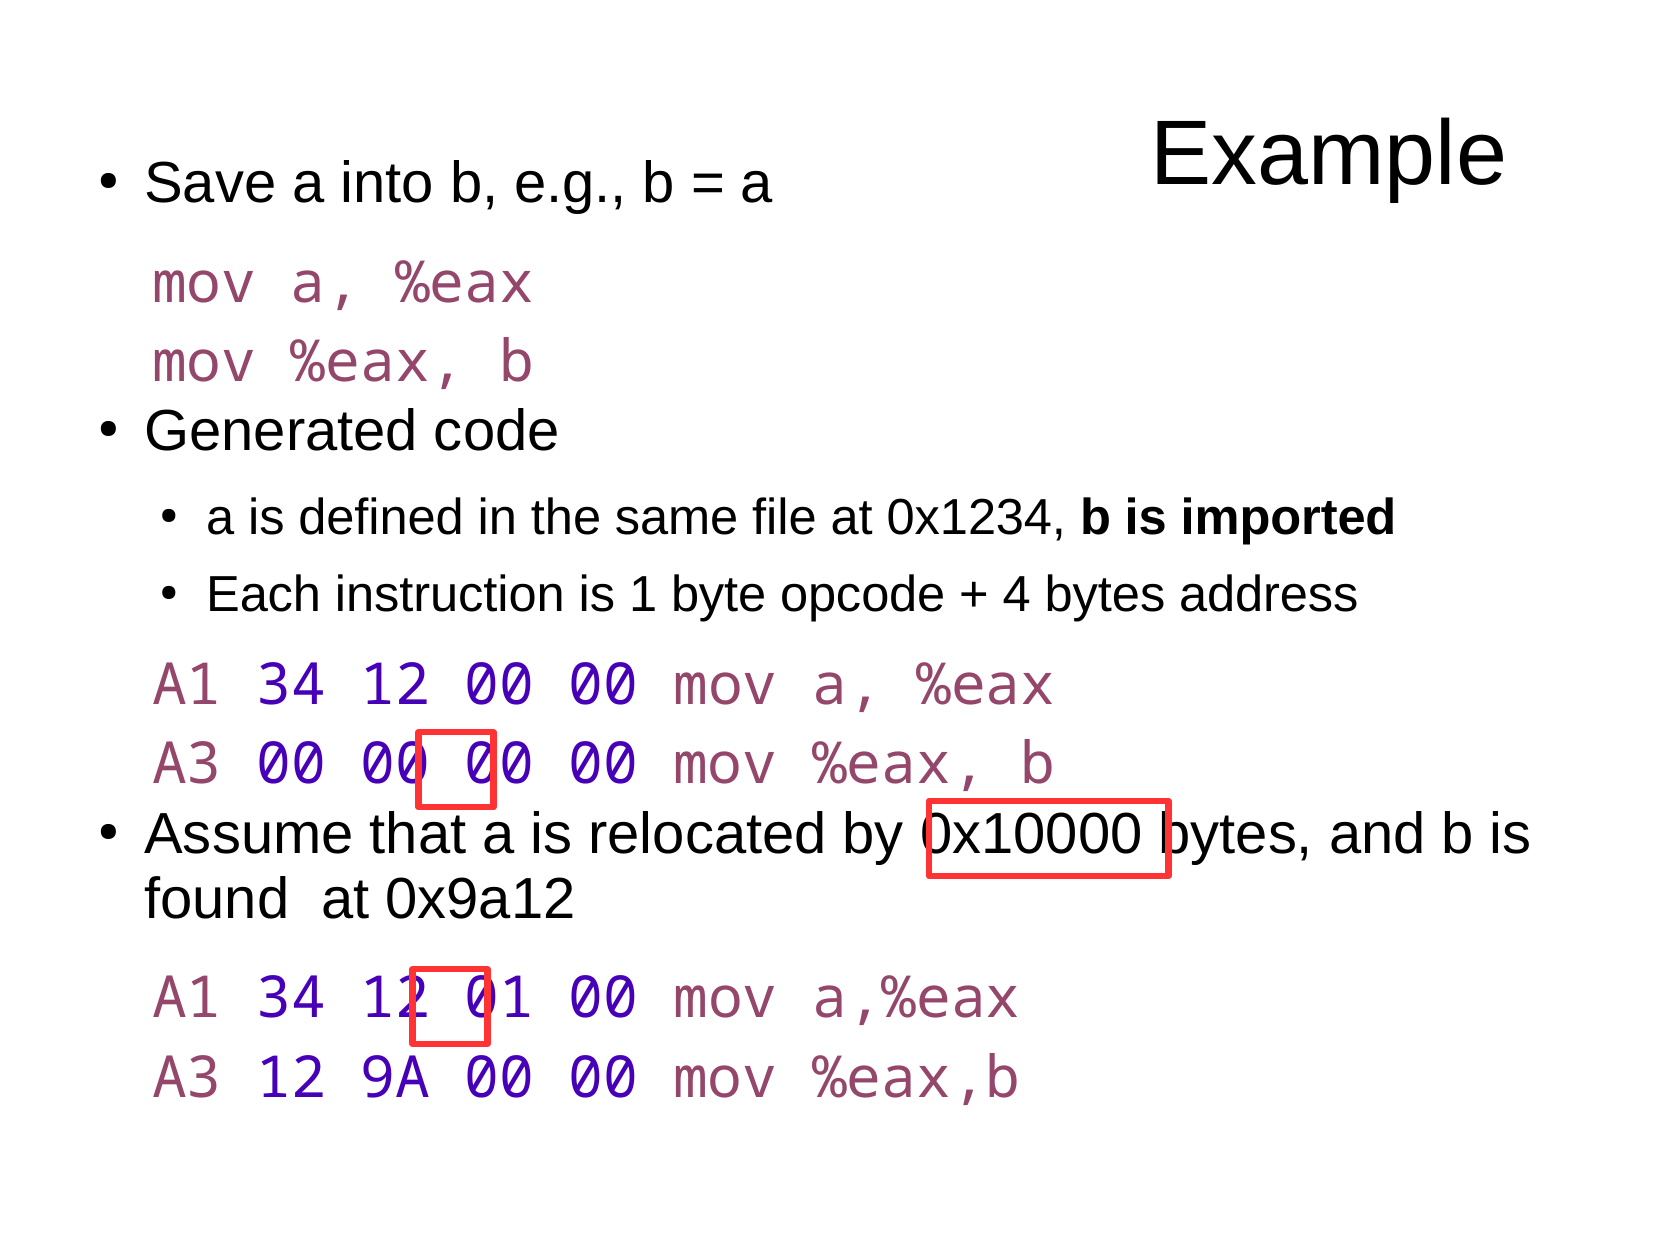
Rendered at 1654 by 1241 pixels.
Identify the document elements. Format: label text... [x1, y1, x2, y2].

title Example [1087, 49, 1571, 150]
list Save a into b, e.g., b = a mov a, %eax mov %eax, b Generated code a is defined in the same file at 0x1234, b is imported Each instruction is 1 byte opcode + 4 bytes address A1 34 12 00 00 mov a, %eax A3 00 00 00 00 mov %eax, b Assume that a is relocated by 0x10000 bytes, and b is found at 0x9a12 A1 34 12 01 00 mov a,%eax A3 12 9A 00 00 mov %eax,b [82, 150, 1571, 1126]
